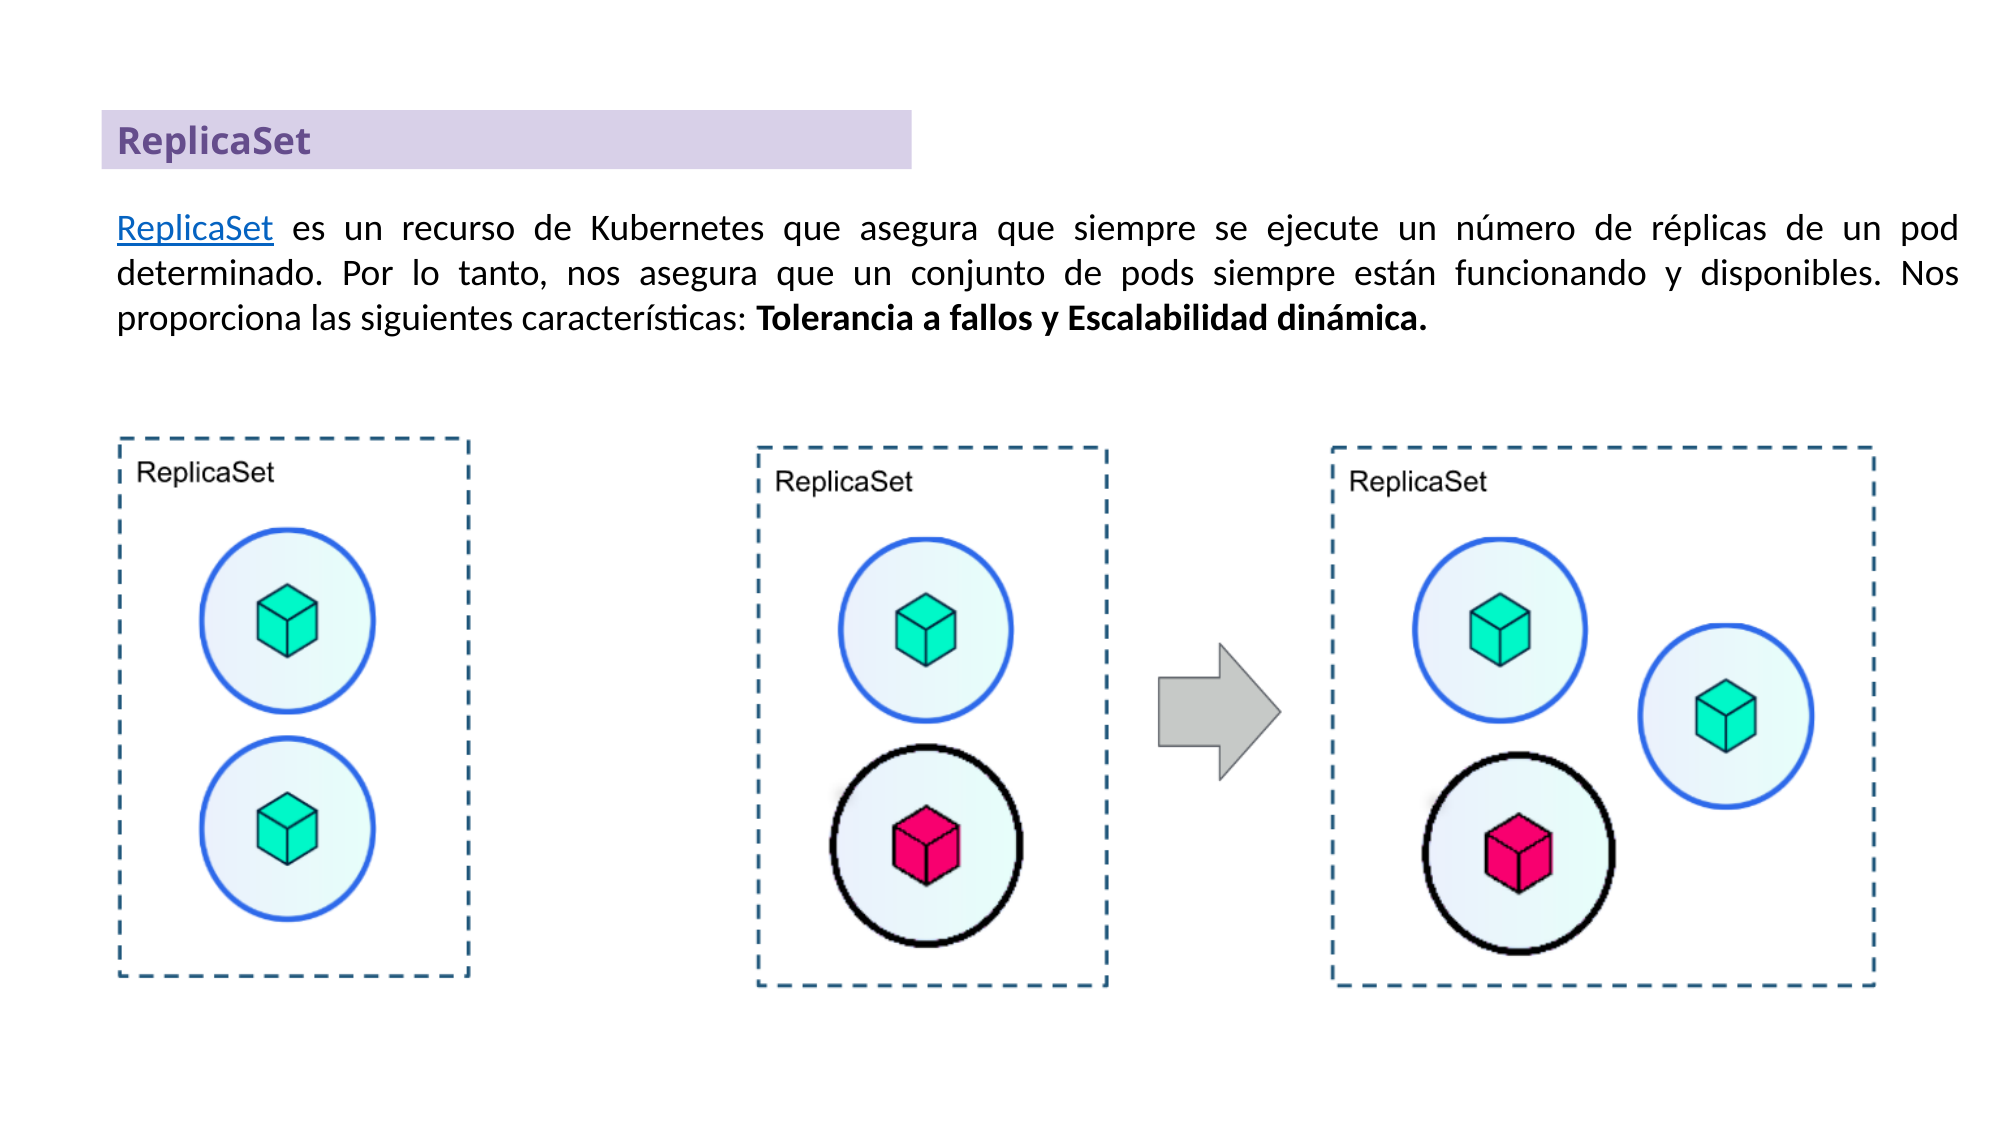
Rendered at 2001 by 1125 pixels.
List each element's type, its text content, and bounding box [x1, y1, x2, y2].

text_box ReplicaSet [101, 110, 912, 170]
text_box ReplicaSet es un recurso de Kubernetes que asegura que siempre se ejecute un número de réplicas de un pod determinado. Por lo tanto, nos asegura que un conjunto de pods siempre están funcionando y disponibles. Nos proporciona las siguientes características: Tolerancia a fallos y Escalabilidad dinámica. [101, 195, 1977, 901]
picture [101, 412, 1899, 1012]
